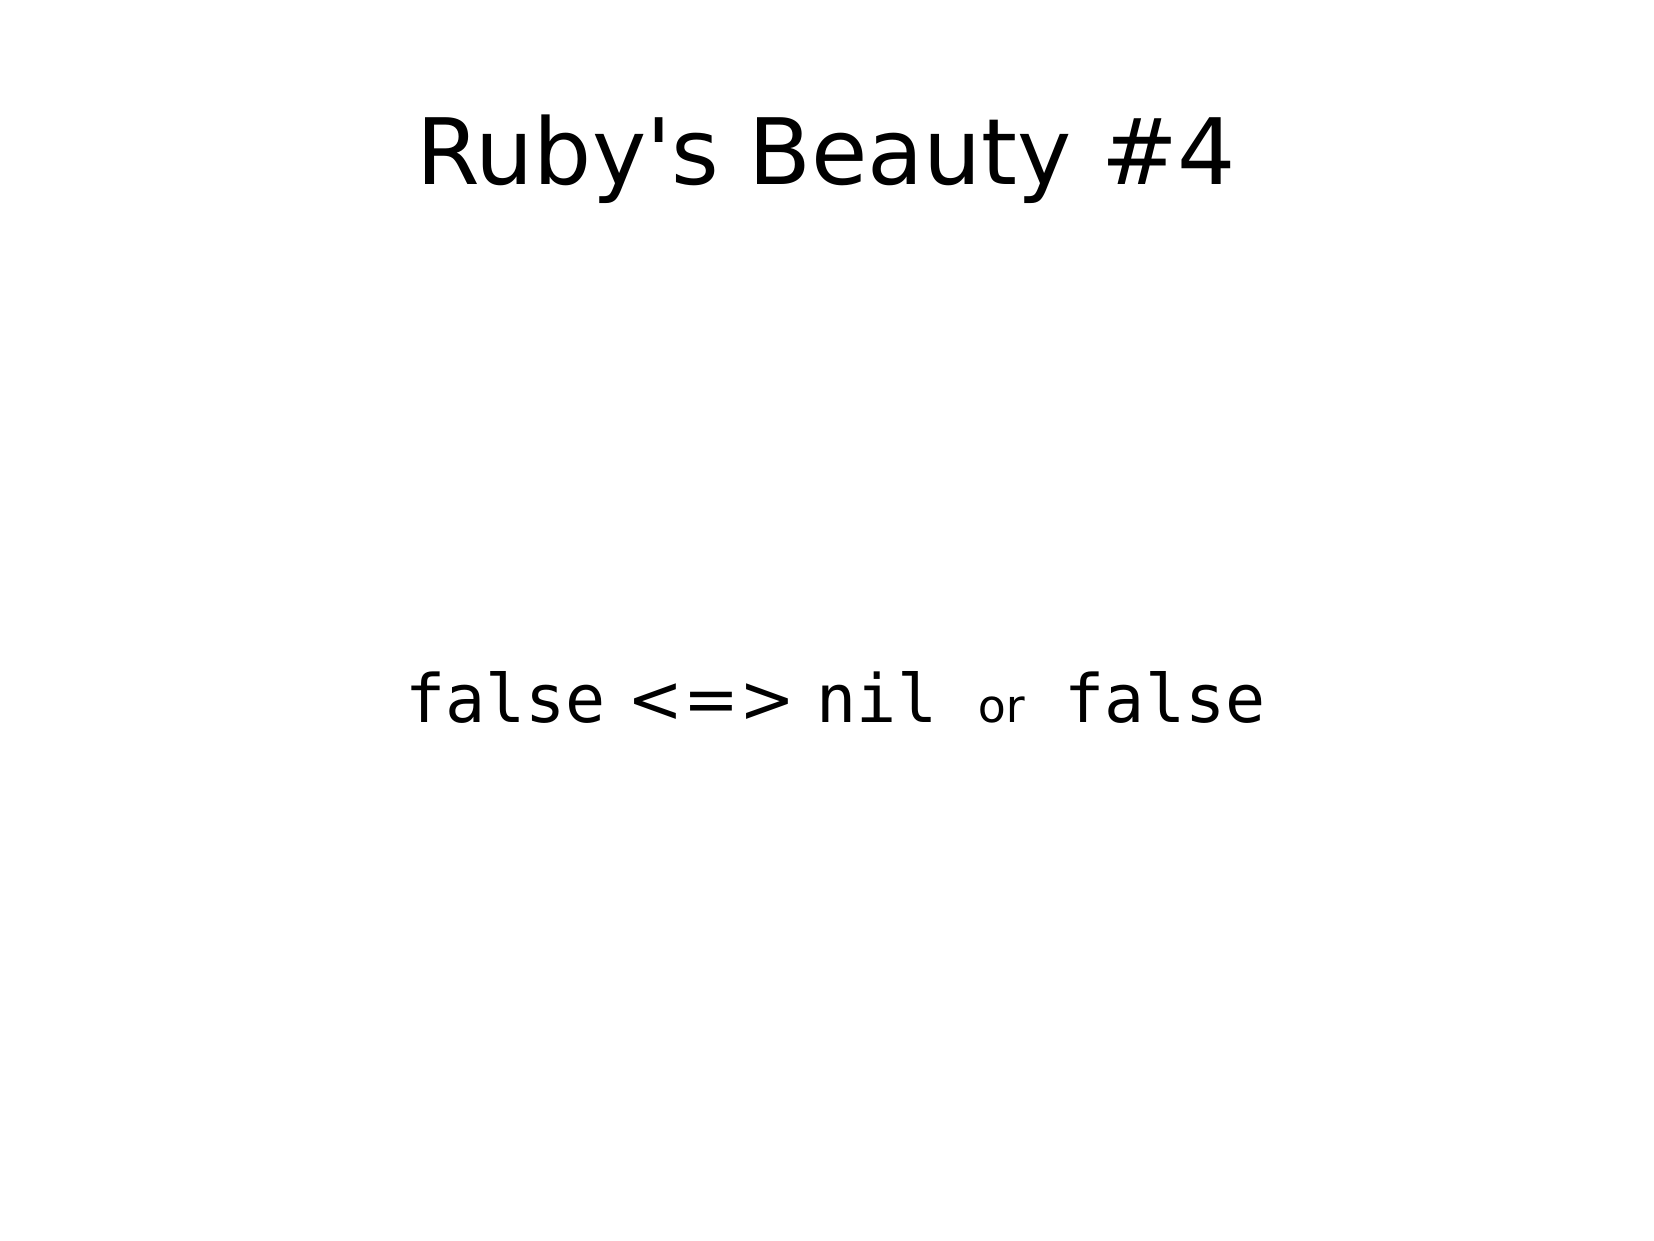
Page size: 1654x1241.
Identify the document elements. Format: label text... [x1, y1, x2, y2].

subtitle false <=> nil or false [82, 297, 1571, 1102]
title Ruby's Beauty #4 [82, 49, 1571, 257]
